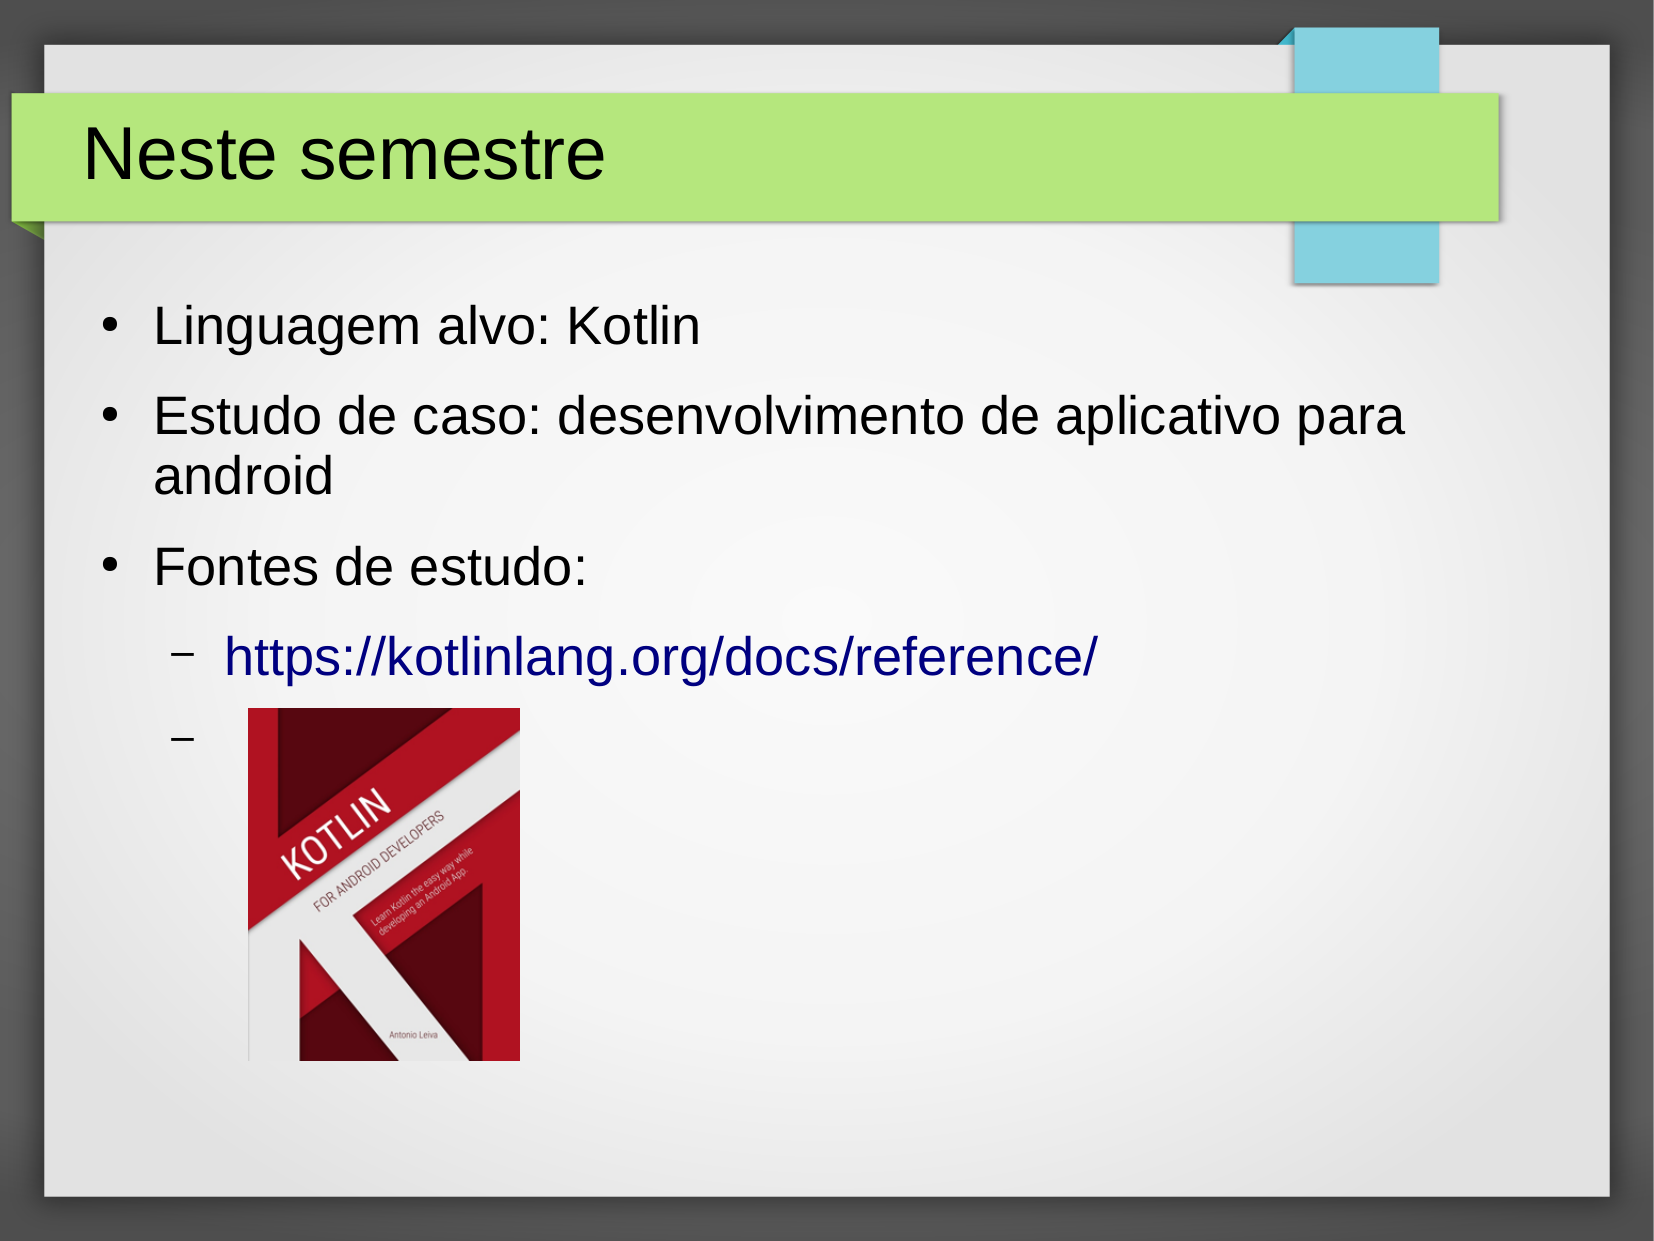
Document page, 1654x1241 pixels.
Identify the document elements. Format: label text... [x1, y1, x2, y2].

title Neste semestre [82, 94, 1264, 213]
picture [0, 0, 1654, 1241]
list Linguagem alvo: Kotlin Estudo de caso: desenvolvimento de aplicativo para android Fontes de estudo: https://kotlinlang.org/docs/reference/ [82, 295, 1571, 1015]
